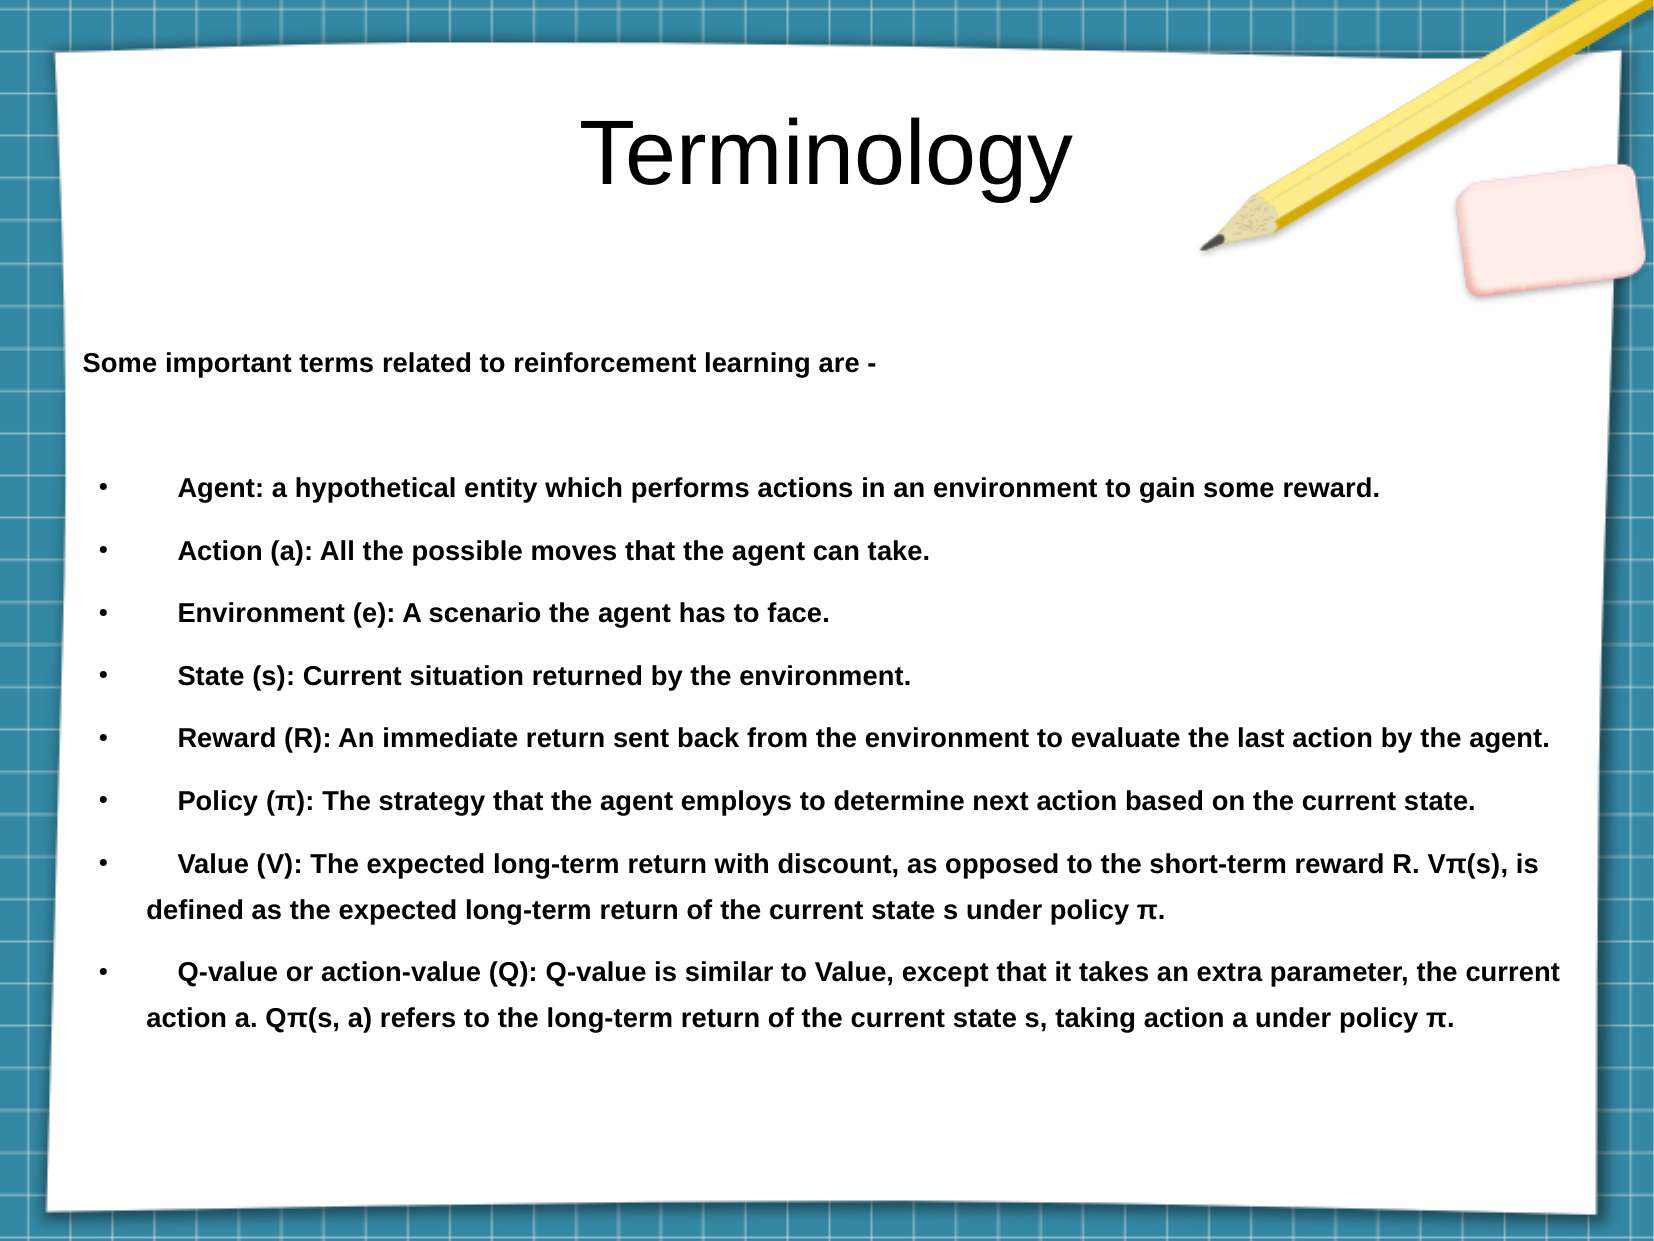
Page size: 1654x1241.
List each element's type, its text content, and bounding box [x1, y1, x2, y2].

list Some important terms related to reinforcement learning are - Agent: a hypothetical entity which performs actions in an environment to gain some reward. Action (a): All the possible moves that the agent can take. Environment (e): A scenario the agent has to face. State (s): Current situation returned by the environment. Reward (R): An immediate return sent back from the environment to evaluate the last action by the agent. Policy (π): The strategy that the agent employs to determine next action based on the current state. Value (V): The expected long-term return with discount, as opposed to the short-term reward R. Vπ(s), is defined as the expected long-term return of the current state s under policy π. Q-value or action-value (Q): Q-value is similar to Value, except that it takes an extra parameter, the current action a. Qπ(s, a) refers to the long-term return of the current state s, taking action a under policy π. [82, 331, 1571, 1052]
picture [0, 0, 1654, 1241]
title Terminology [82, 49, 1571, 257]
